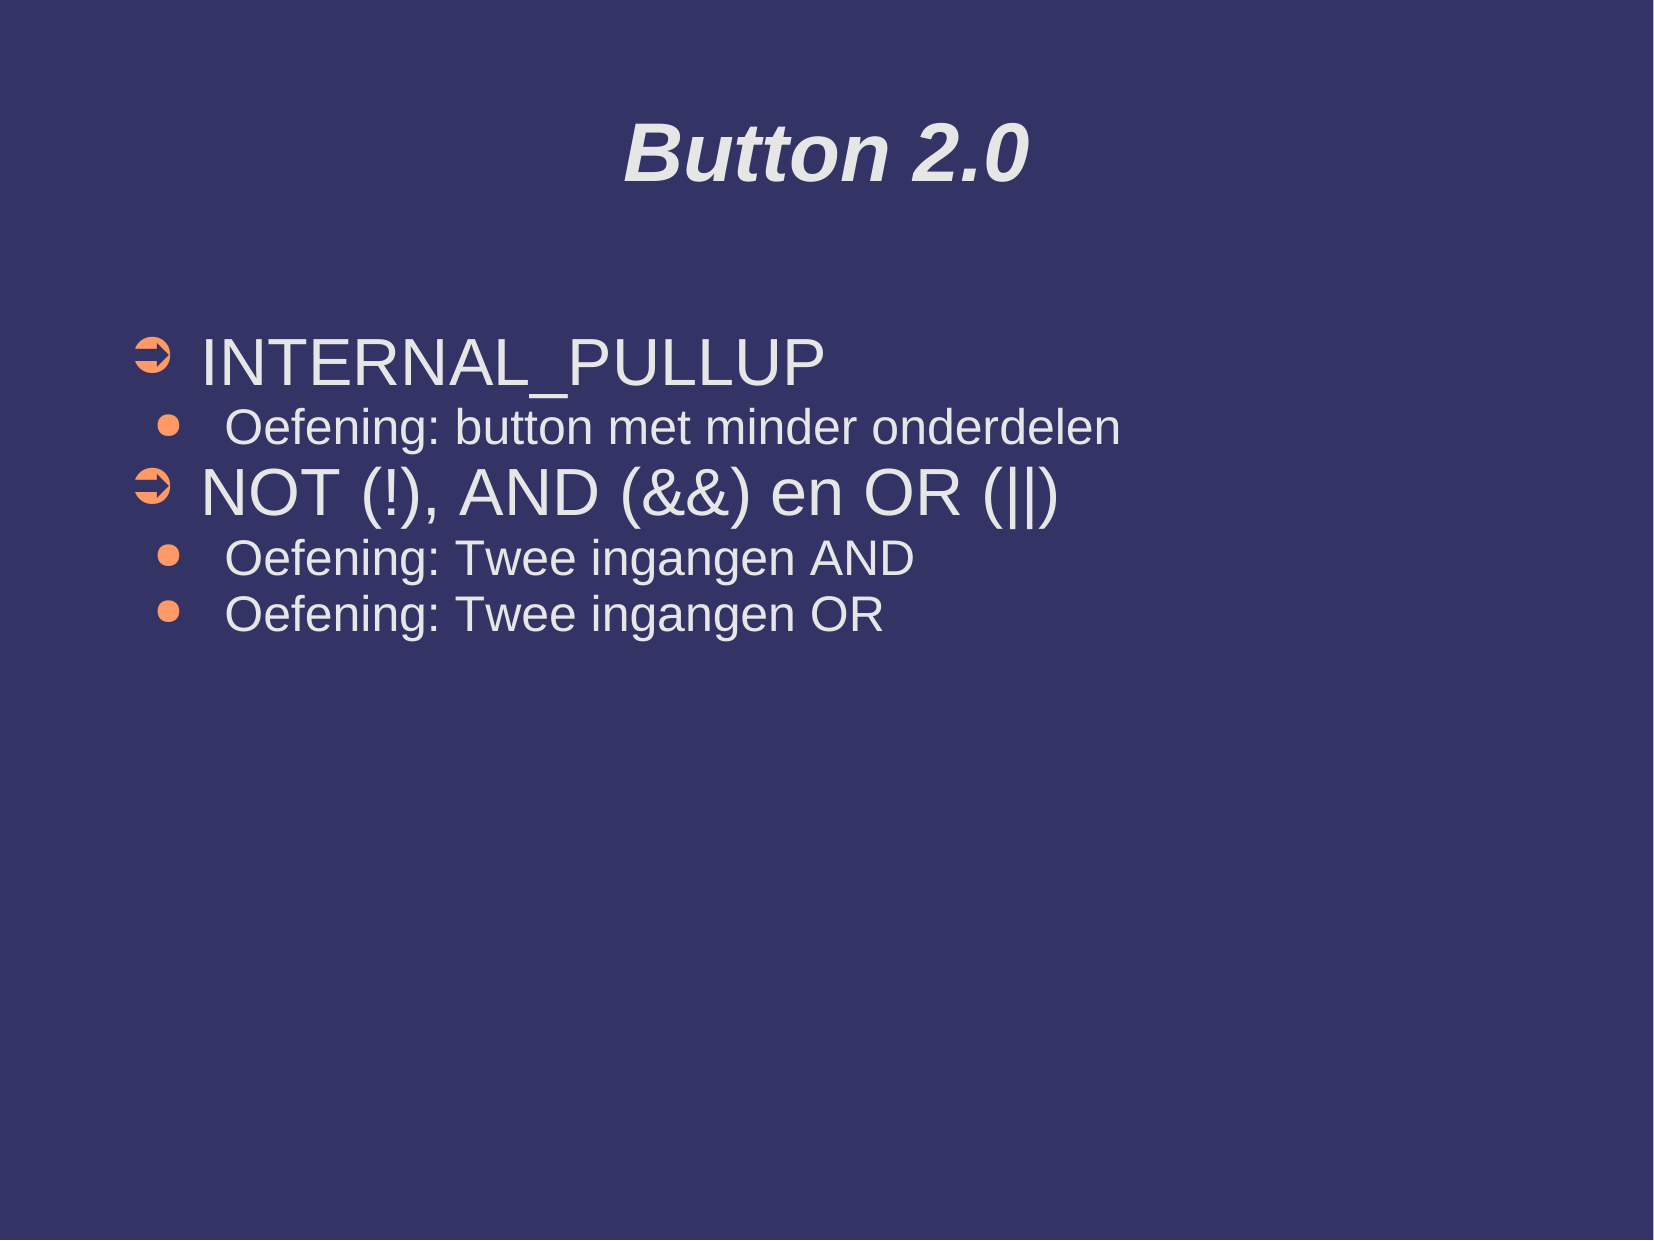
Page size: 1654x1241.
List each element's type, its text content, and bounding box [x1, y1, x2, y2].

title Button 2.0 [82, 49, 1571, 257]
list INTERNAL_PULLUP Oefening: button met minder onderdelen NOT (!), AND (&&) en OR (||) Oefening: Twee ingangen AND Oefening: Twee ingangen OR [118, 324, 1571, 1004]
